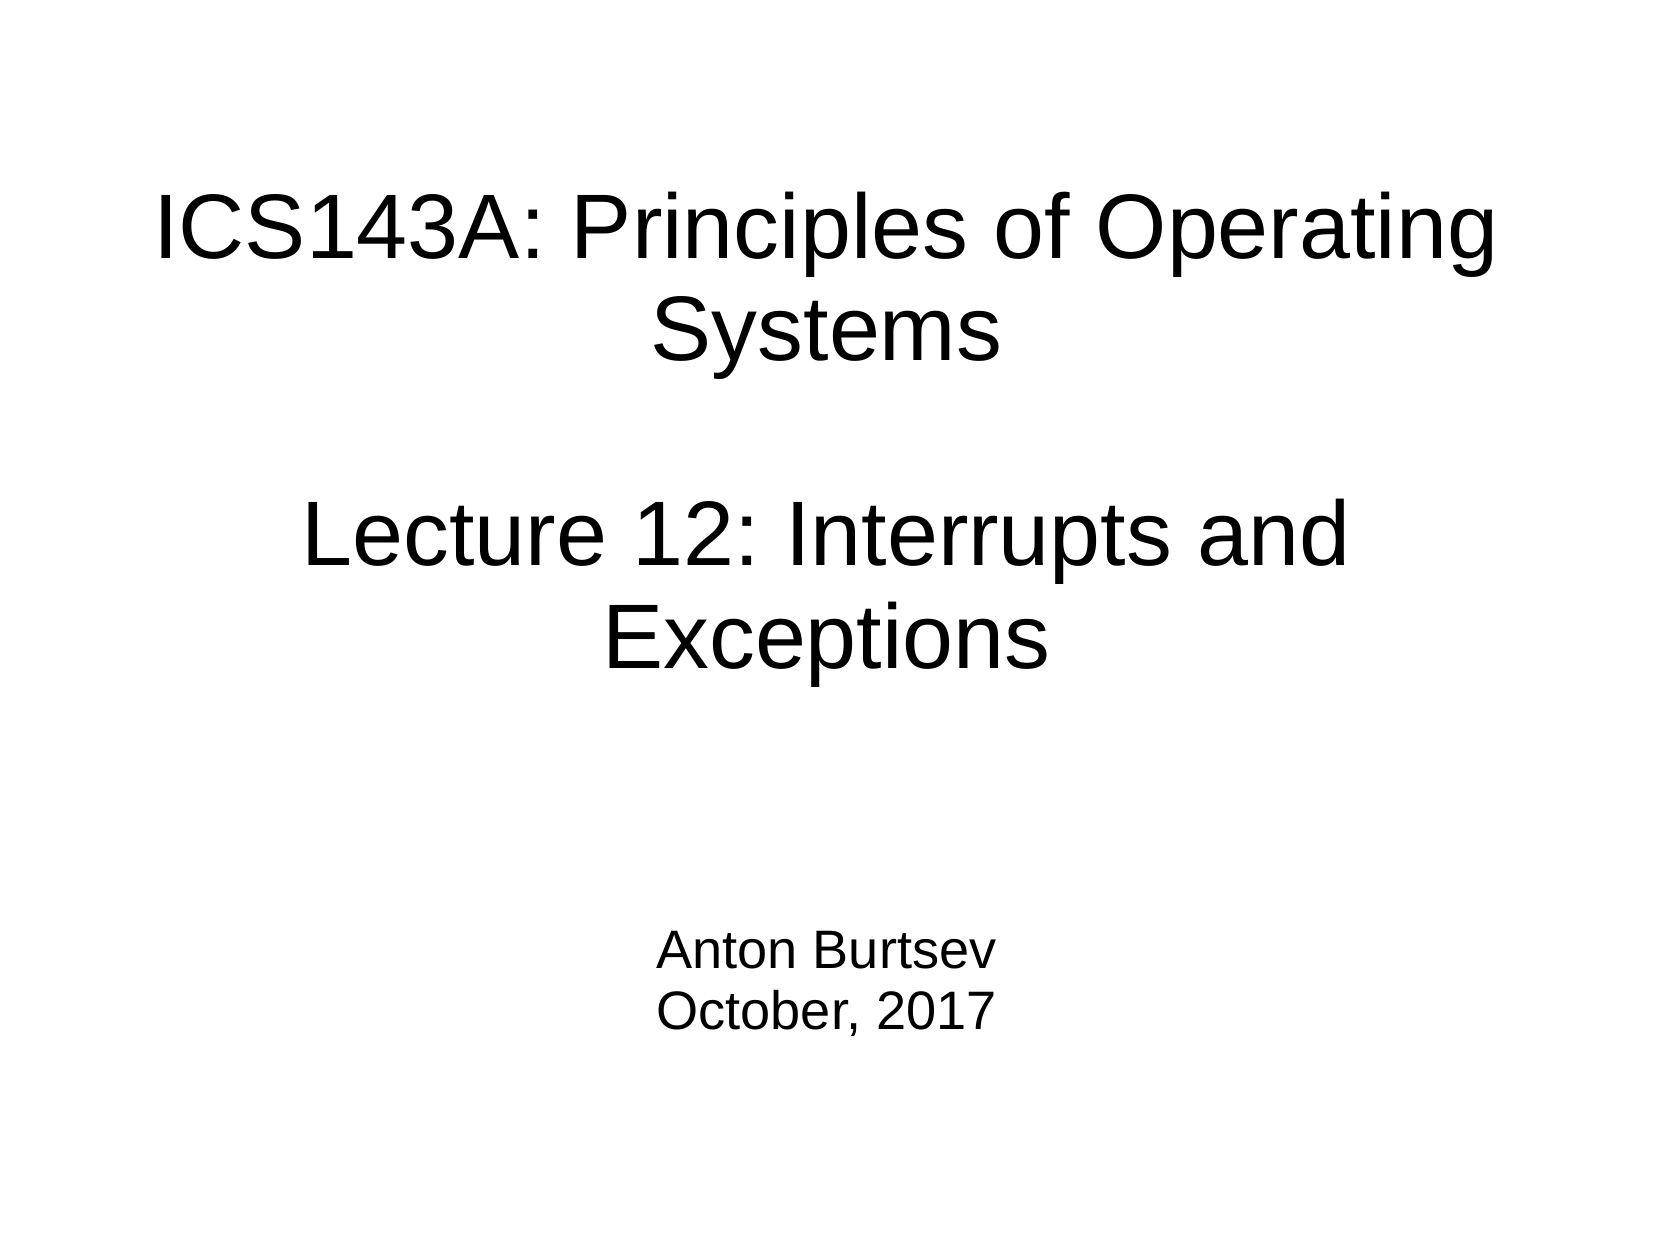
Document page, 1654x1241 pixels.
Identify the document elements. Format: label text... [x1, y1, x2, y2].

subtitle Anton Burtsev October, 2017 [82, 637, 1571, 1109]
title ICS143A: Principles of Operating Systems Lecture 12: Interrupts and Exceptions [82, 113, 1571, 637]
